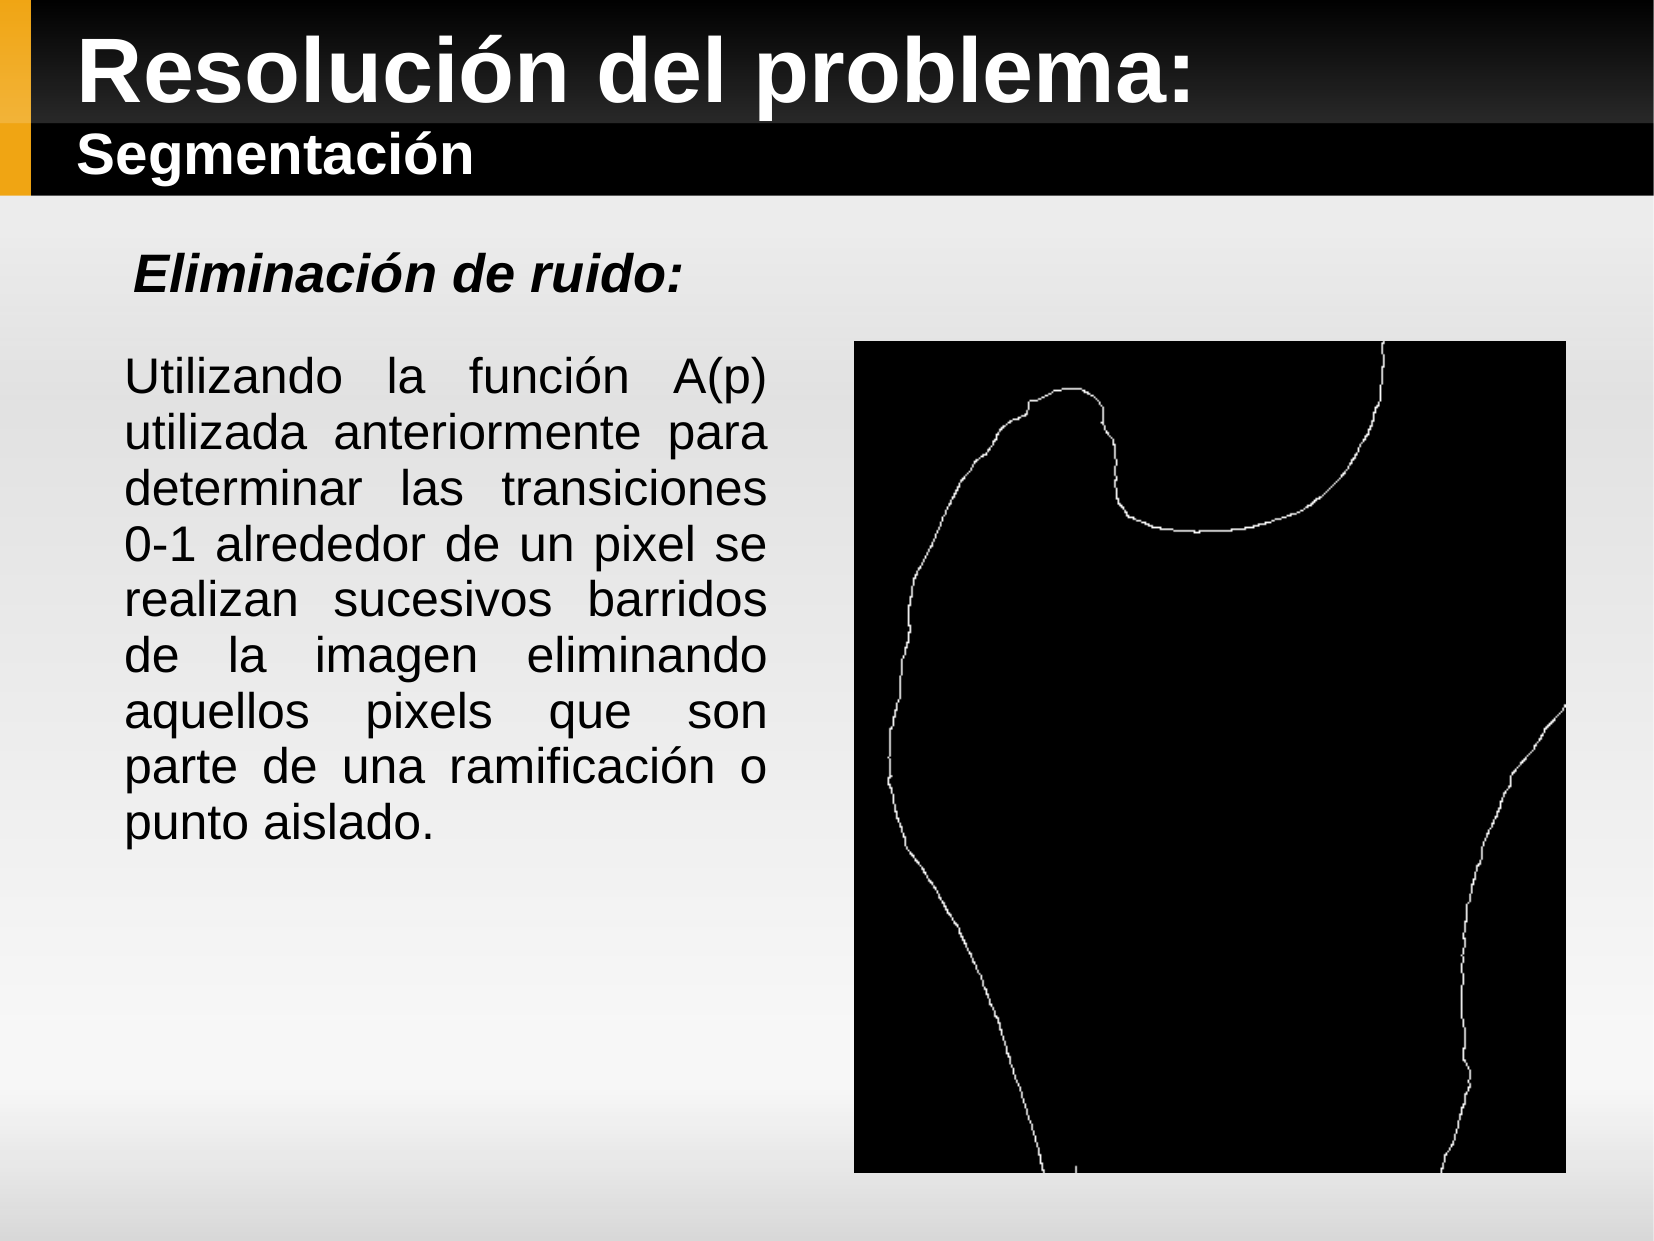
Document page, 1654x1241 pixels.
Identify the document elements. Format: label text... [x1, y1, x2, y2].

list Utilizando la función A(p) utilizada anteriormente para determinar las transiciones 0-1 alrededor de un pixel se realizan sucesivos barridos de la imagen eliminando aquellos pixels que son parte de una ramificación o punto aislado. [124, 348, 768, 1123]
title Resolución del problema: Segmentación [76, 0, 1566, 208]
text_box Eliminación de ruido: [118, 236, 1477, 312]
picture [0, 0, 1654, 1241]
